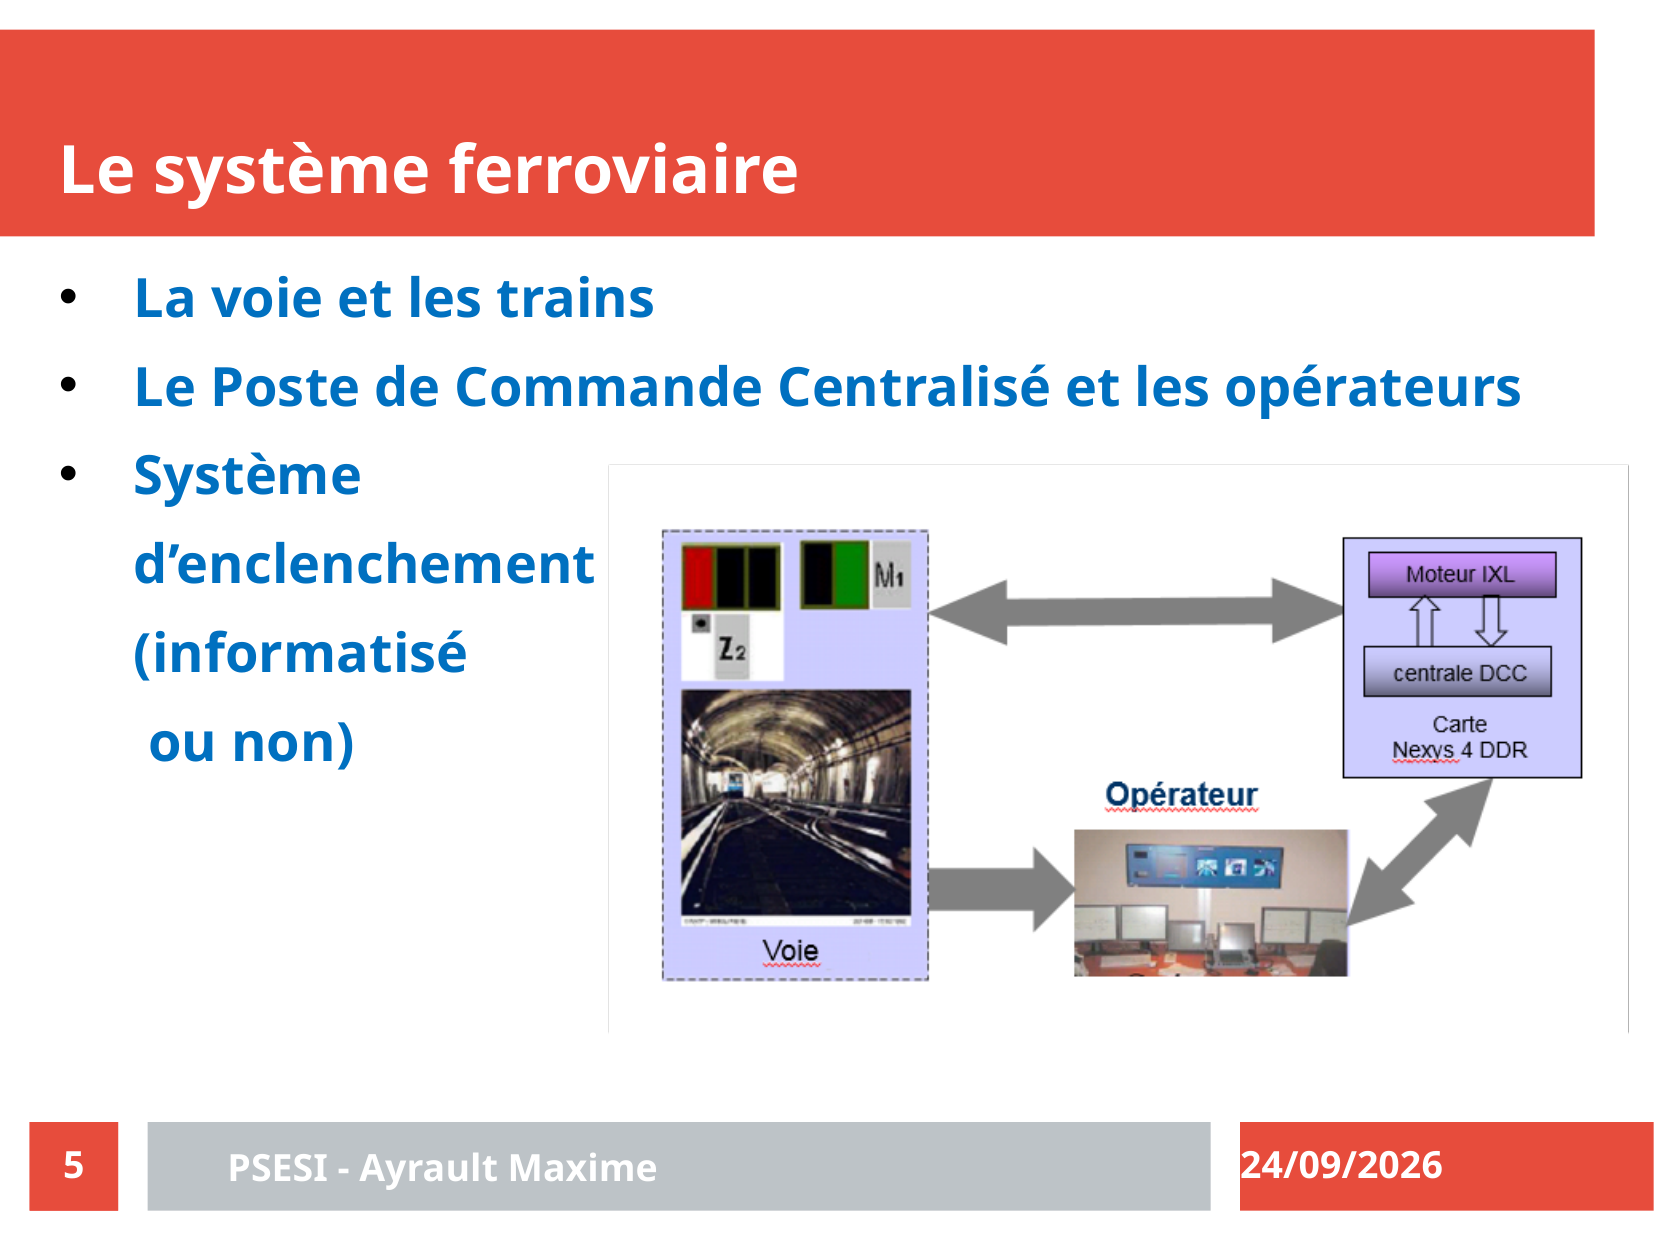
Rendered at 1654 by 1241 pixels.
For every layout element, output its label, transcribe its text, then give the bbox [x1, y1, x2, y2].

title Le système ferroviaire [59, 59, 1595, 207]
text_box 07/03/2017 [1240, 1122, 1625, 1211]
text_box PSESI - Ayrault Maxime [177, 1122, 709, 1211]
list La voie et les trains Le Poste de Commande Centralisé et les opérateurs Système d’enclenchement (informatisé ou non) [59, 262, 1565, 1093]
text_box <number> [29, 1122, 119, 1211]
picture [640, 496, 1597, 1004]
